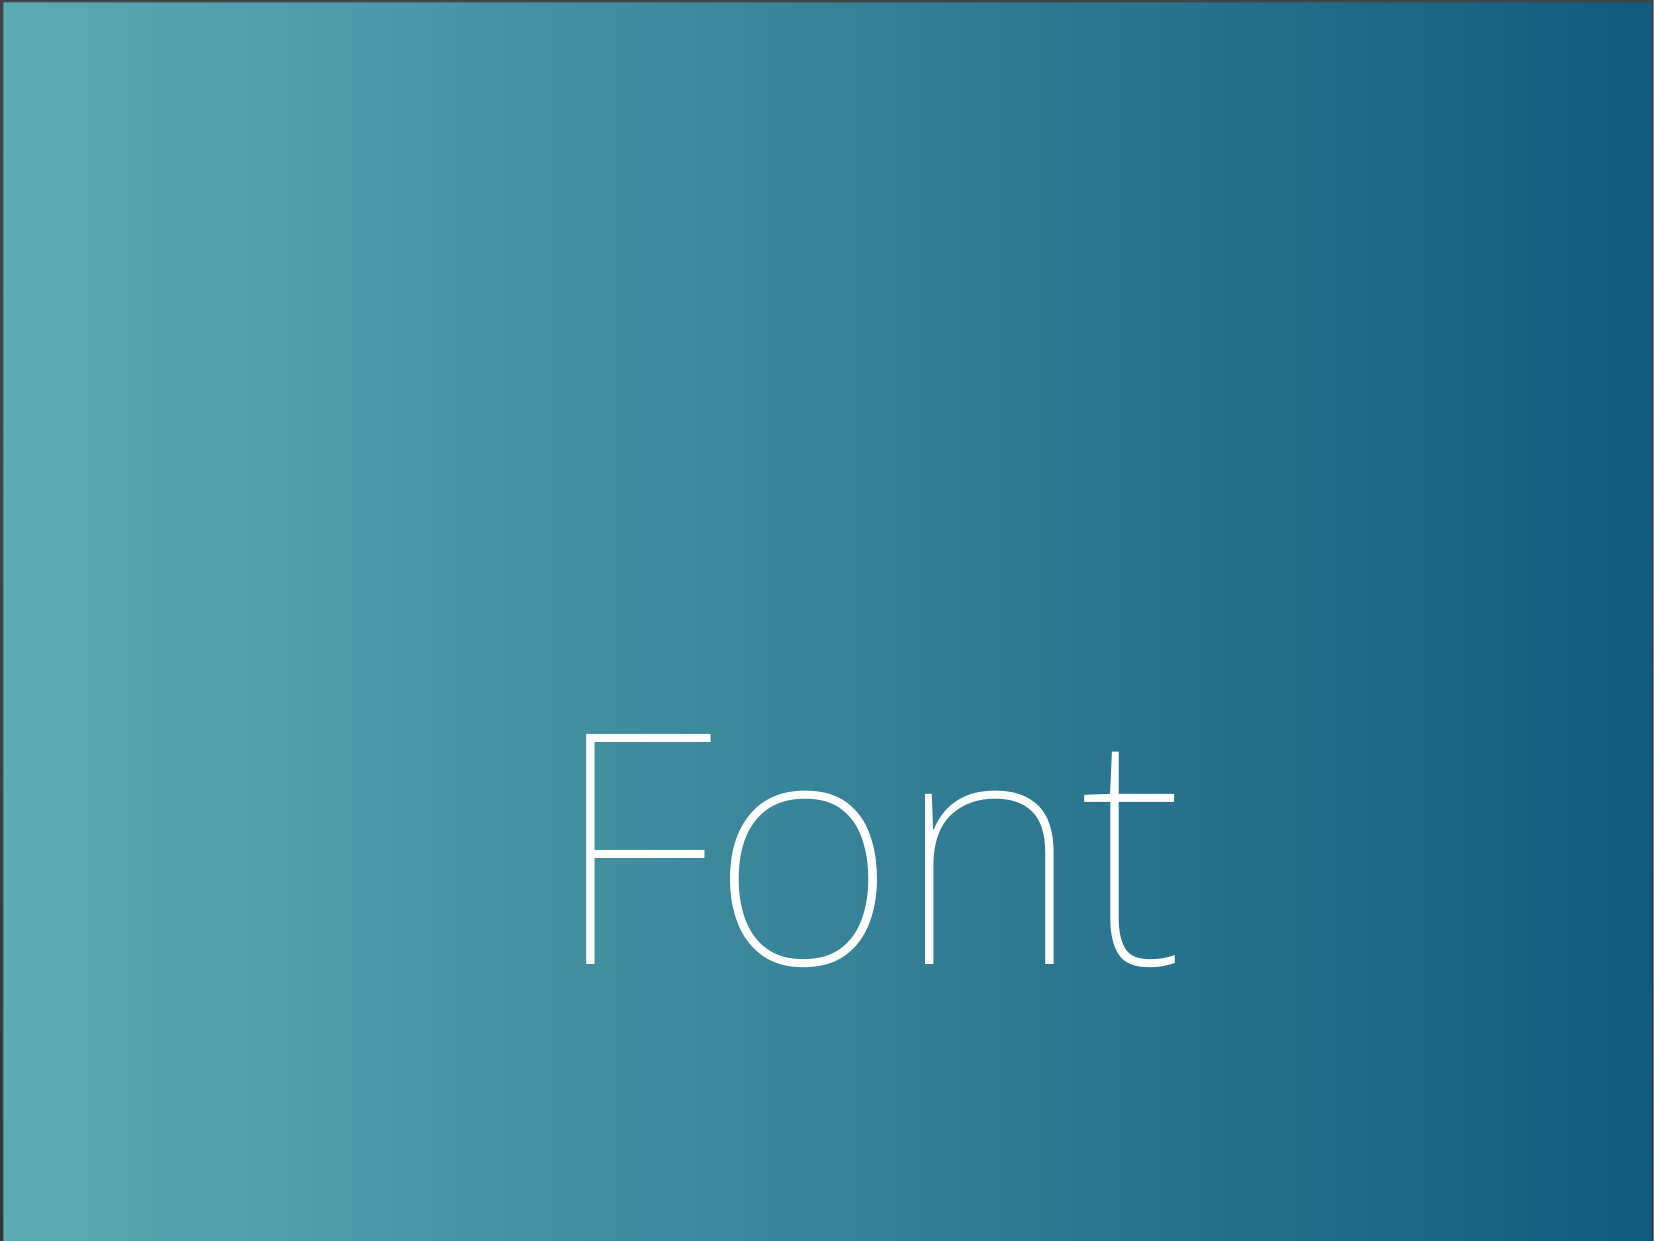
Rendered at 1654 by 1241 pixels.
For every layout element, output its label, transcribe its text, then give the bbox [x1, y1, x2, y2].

picture [0, 0, 1654, 1241]
text_box Font [82, 414, 1571, 827]
